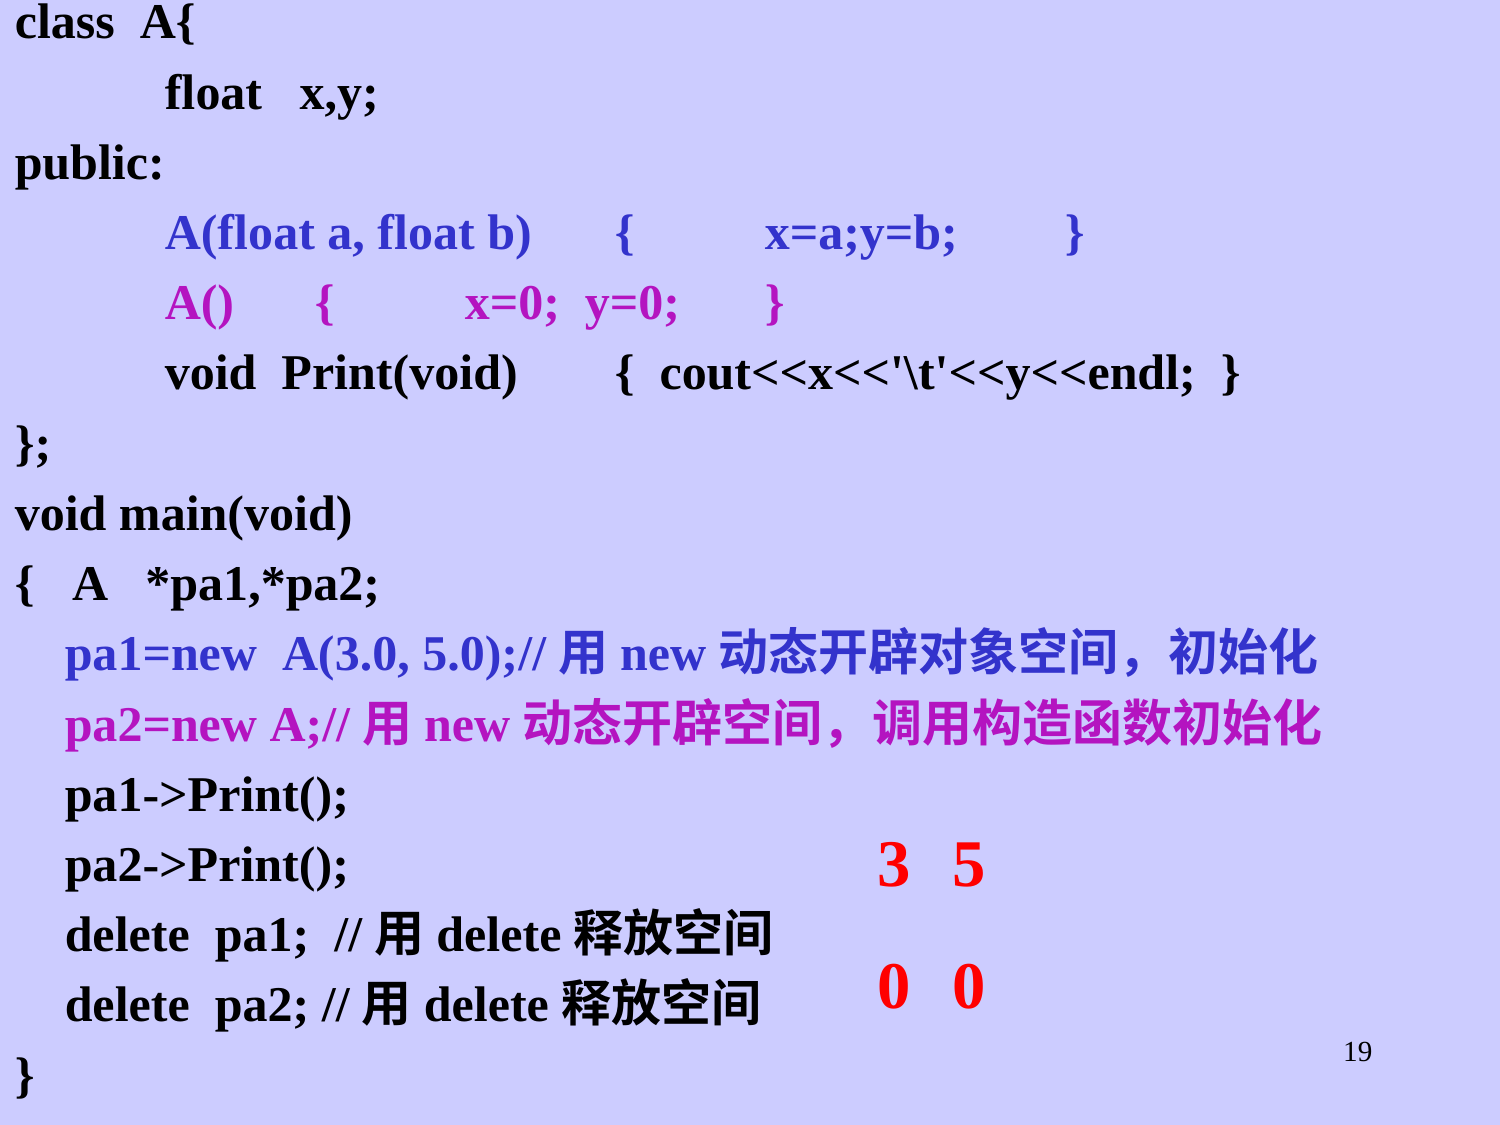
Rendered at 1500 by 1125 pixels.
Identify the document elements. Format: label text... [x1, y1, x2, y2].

text_box 5 0 0 [862, 812, 1076, 1030]
text_box class A{ float x,y; public: A(float a, float b) { x=a;y=b; } A() { x=0; y=0; } void Print(void) { cout<<x<<'\t'<<y<<endl; } }; void main(void) { A *pa1,*pa2; pa1=new A(3.0, 5.0);//用new动态开辟对象空间，初始化 pa2=new A;//用new动态开辟空间，调用构造函数初始化 pa1->Print(); pa2->Print(); delete pa1; //用delete释放空间 delete pa2; //用delete释放空间 } [0, 0, 1476, 1108]
